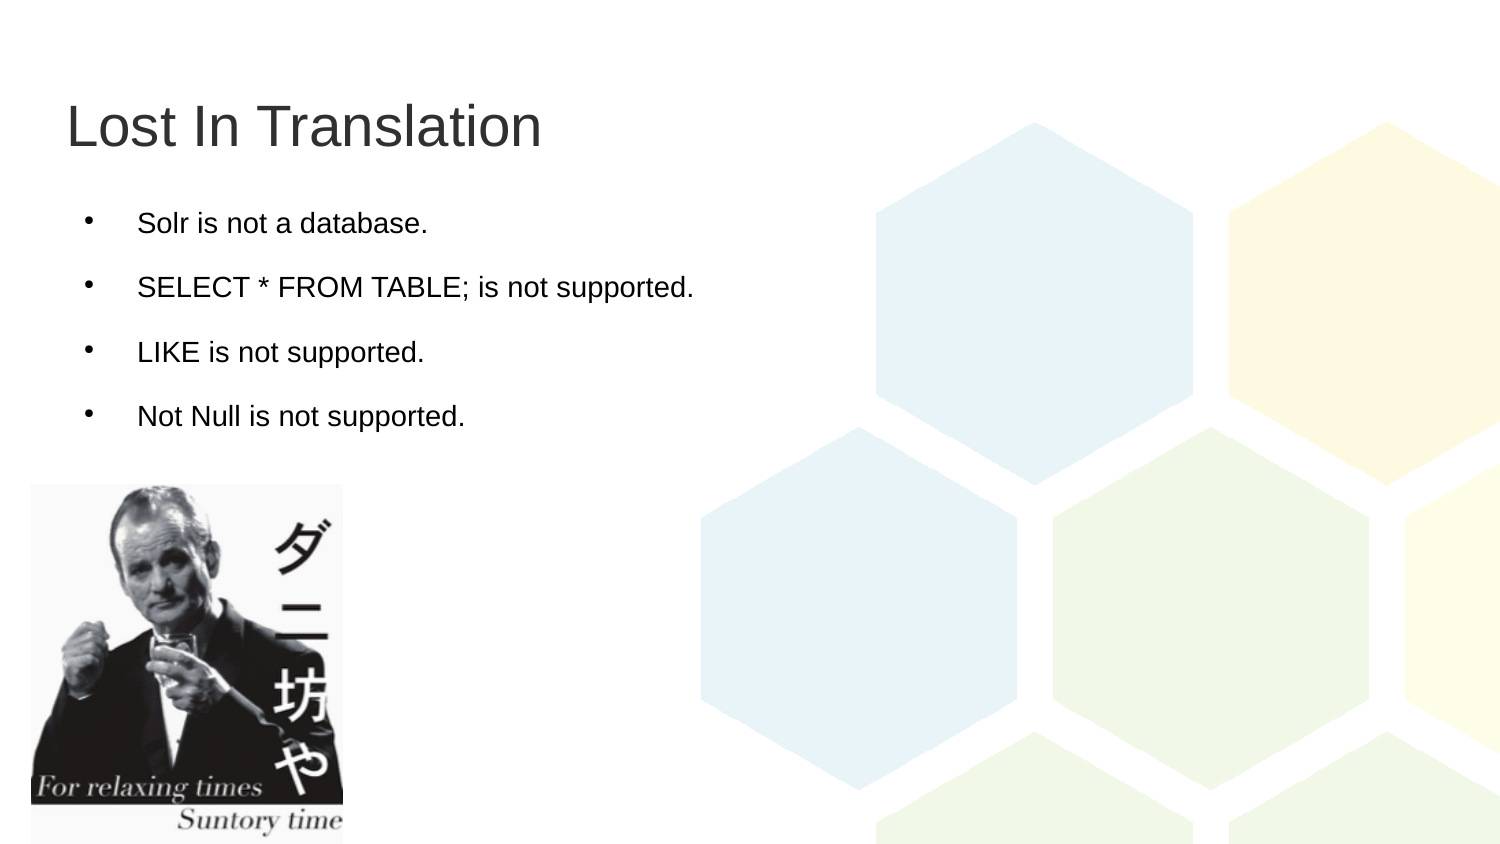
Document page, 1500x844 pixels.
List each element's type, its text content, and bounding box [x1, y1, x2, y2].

title Lost In Translation [51, 72, 1449, 167]
list Solr is not a database. SELECT * FROM TABLE; is not supported. LIKE is not supported. Not Null is not supported. [51, 189, 1449, 750]
picture [0, 0, 1500, 844]
